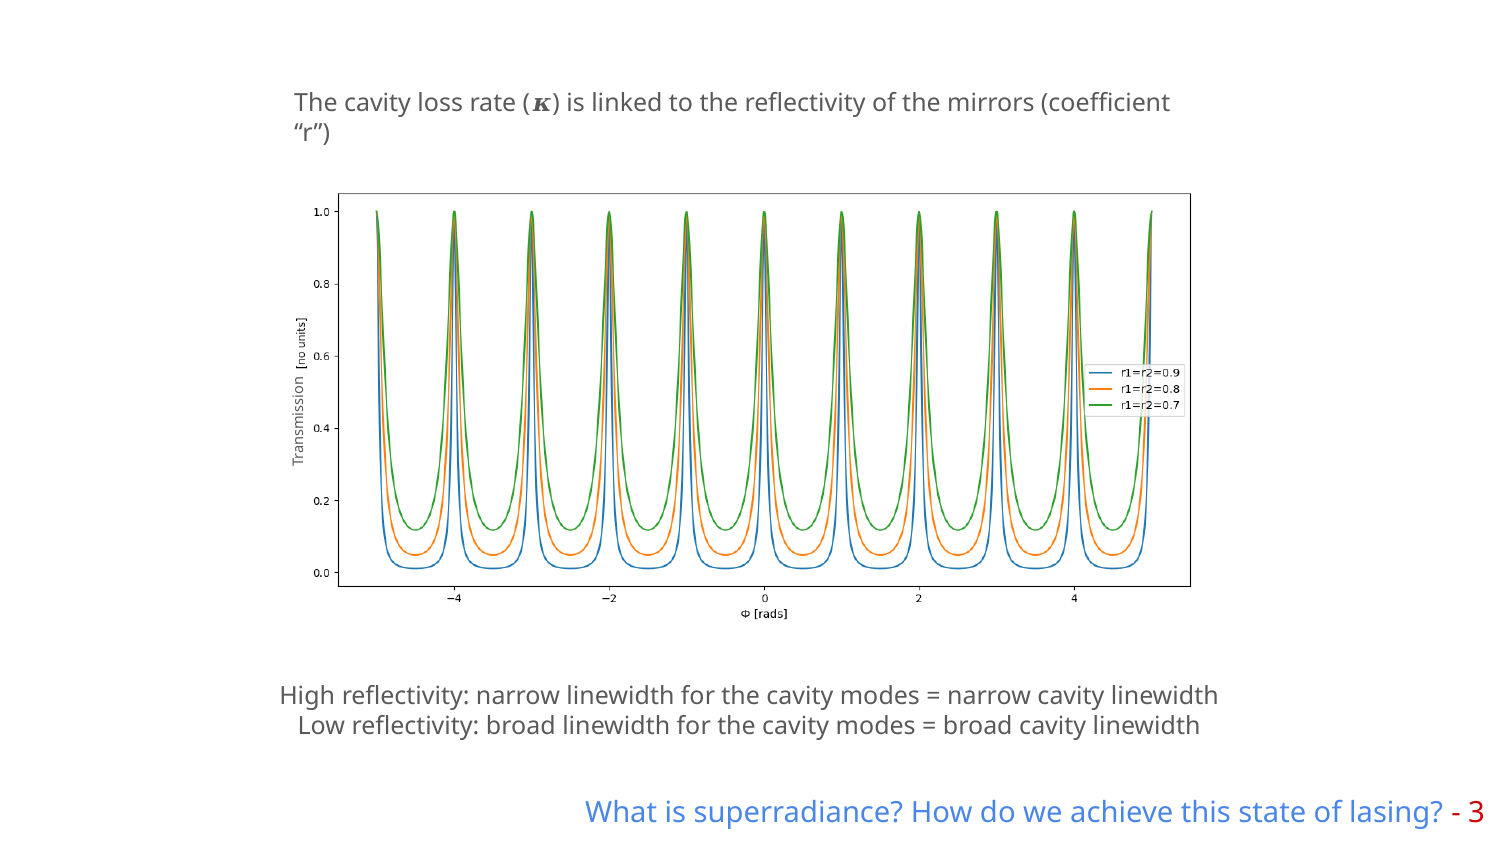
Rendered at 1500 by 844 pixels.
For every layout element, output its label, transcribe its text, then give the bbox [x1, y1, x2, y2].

text_box High reflectivity: narrow linewidth for the cavity modes = narrow cavity linewidth Low reflectivity: broad linewidth for the cavity modes = broad cavity linewidth [230, 664, 1270, 755]
text_box What is superradiance? How do we achieve this state of lasing? - 3 [285, 778, 1500, 844]
picture [200, 132, 1300, 642]
text_box Transmission [273, 257, 323, 587]
text_box The cavity loss rate (𝜿) is linked to the reflectivity of the mirrors (coefficient “r”) [279, 71, 1221, 162]
